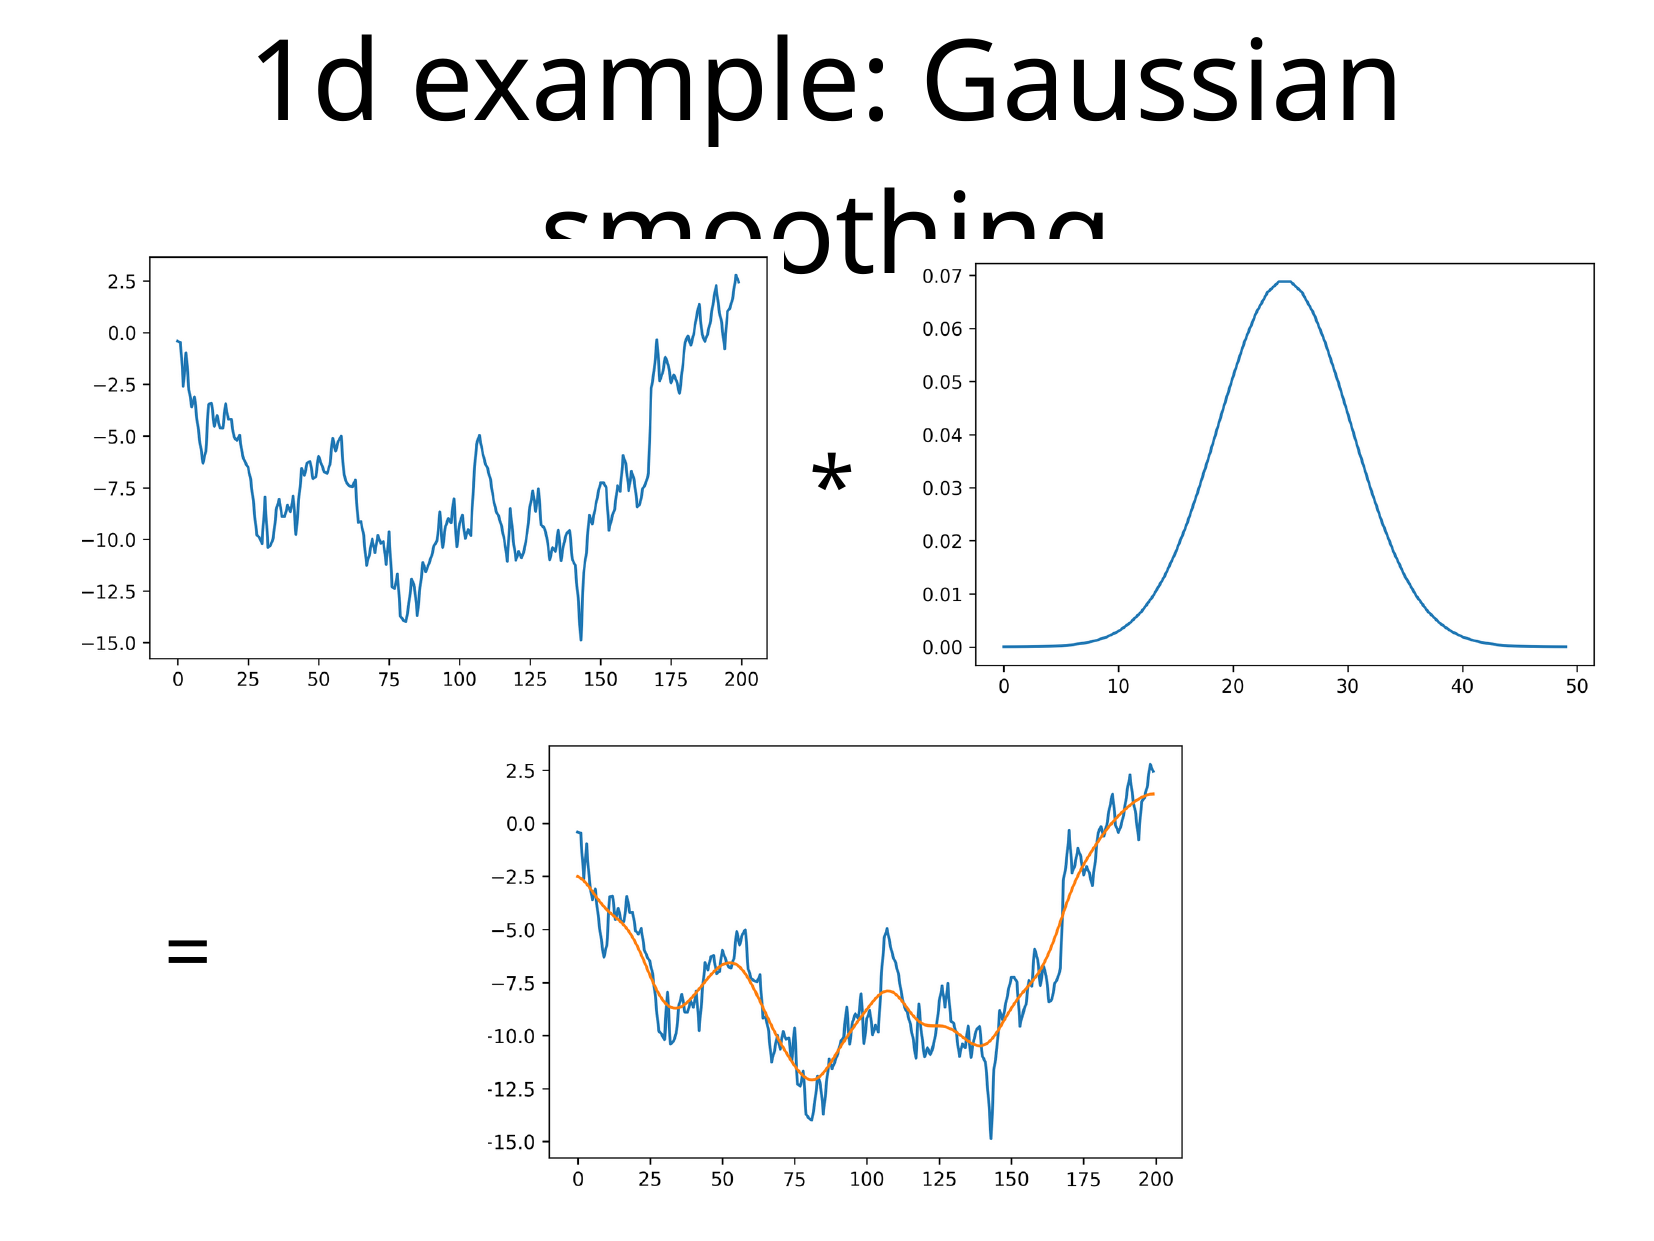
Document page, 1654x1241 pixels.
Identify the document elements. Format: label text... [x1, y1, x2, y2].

picture [488, 734, 1201, 1198]
text_box = [150, 885, 436, 984]
text_box * [795, 420, 886, 519]
picture [913, 239, 1606, 701]
title 1d example: Gaussian smoothing [82, 49, 1571, 257]
picture [82, 239, 784, 706]
